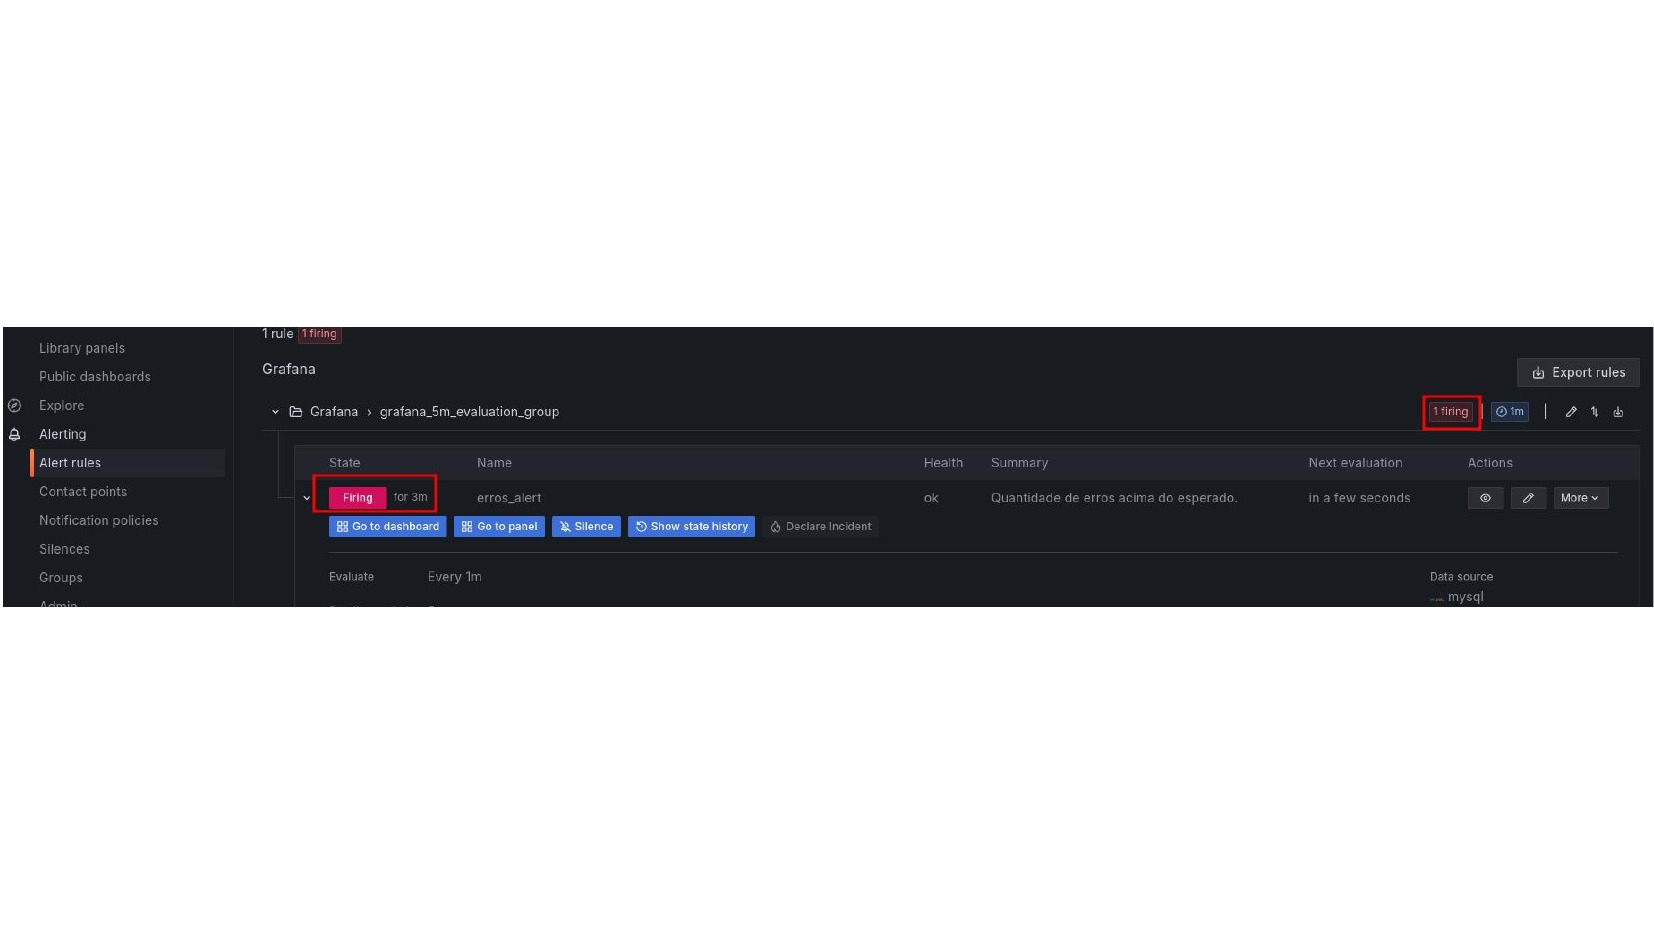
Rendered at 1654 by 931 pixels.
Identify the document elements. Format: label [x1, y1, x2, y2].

picture [3, 327, 1654, 607]
